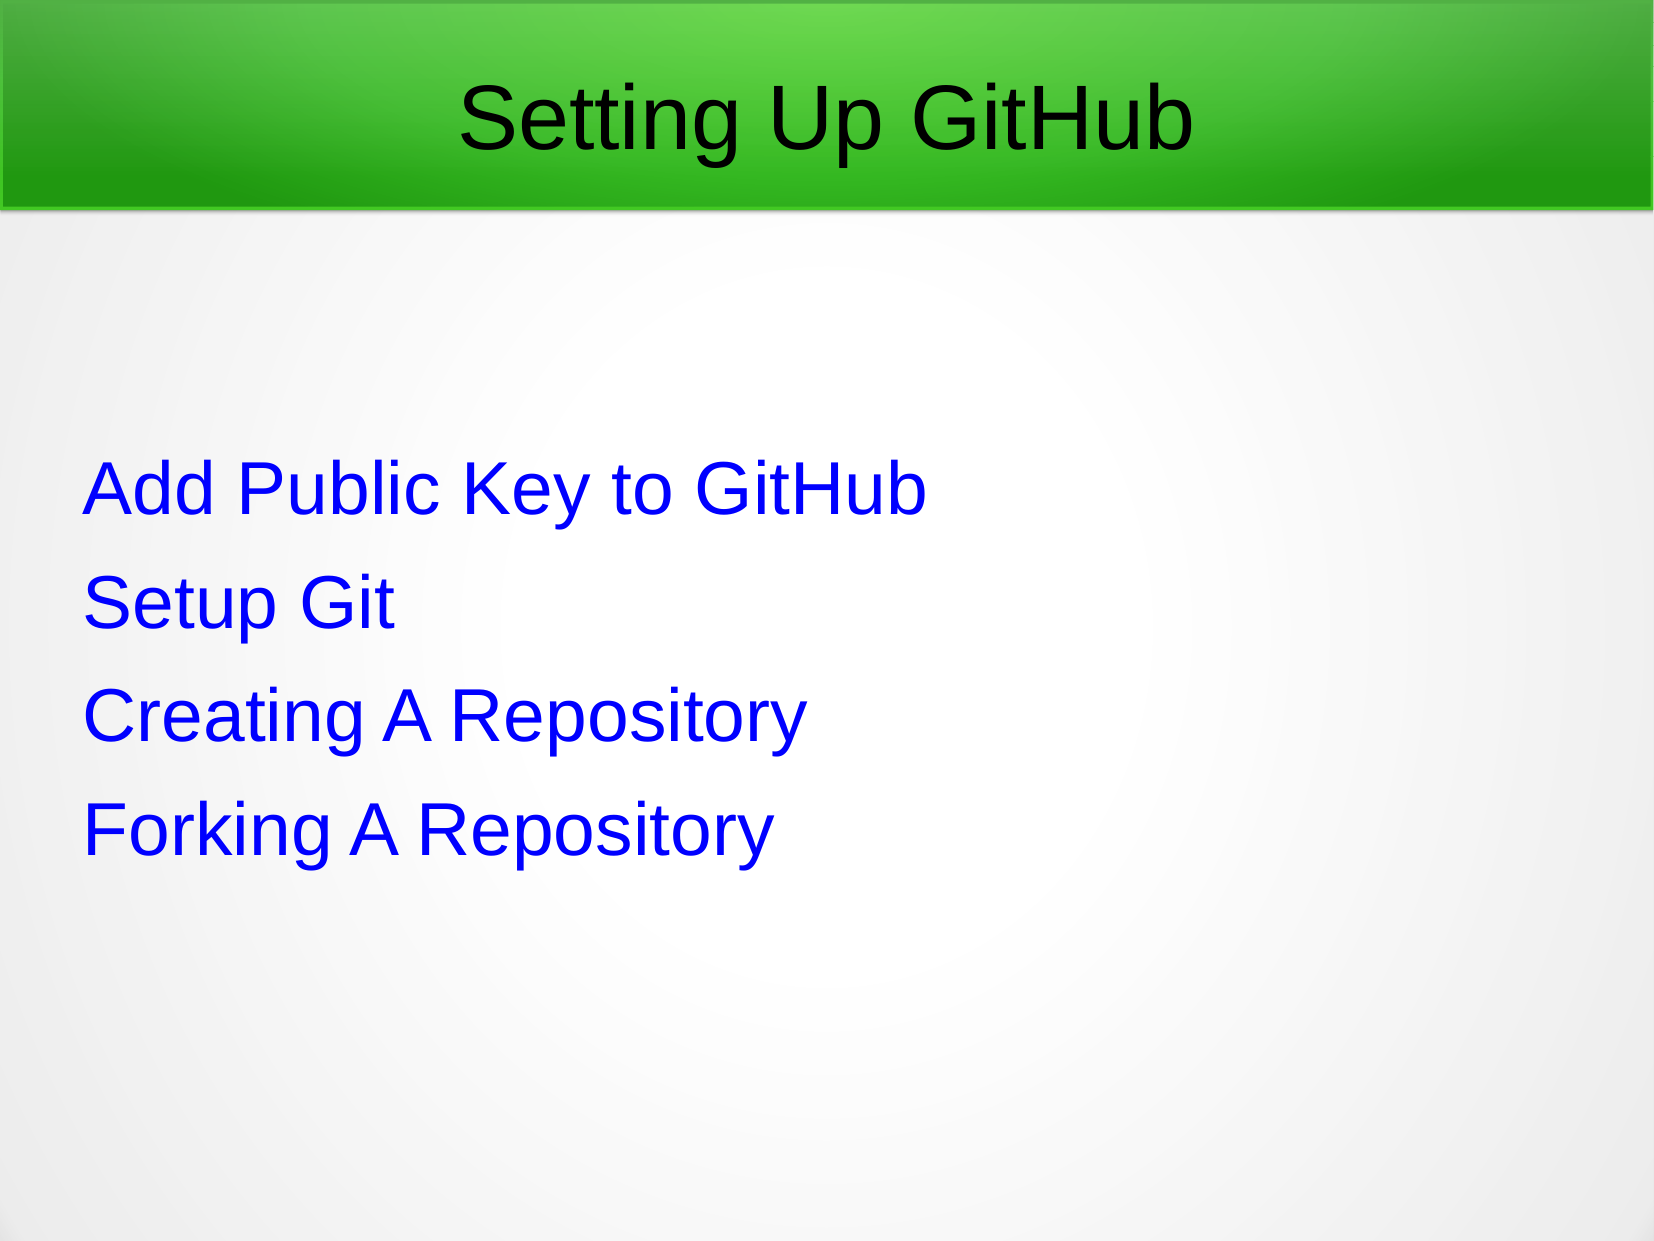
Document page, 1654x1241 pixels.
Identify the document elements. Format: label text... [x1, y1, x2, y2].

subtitle Add Public Key to GitHub Setup Git Creating A Repository Forking A Repository [82, 299, 1571, 1019]
title Setting Up GitHub [82, 47, 1571, 189]
